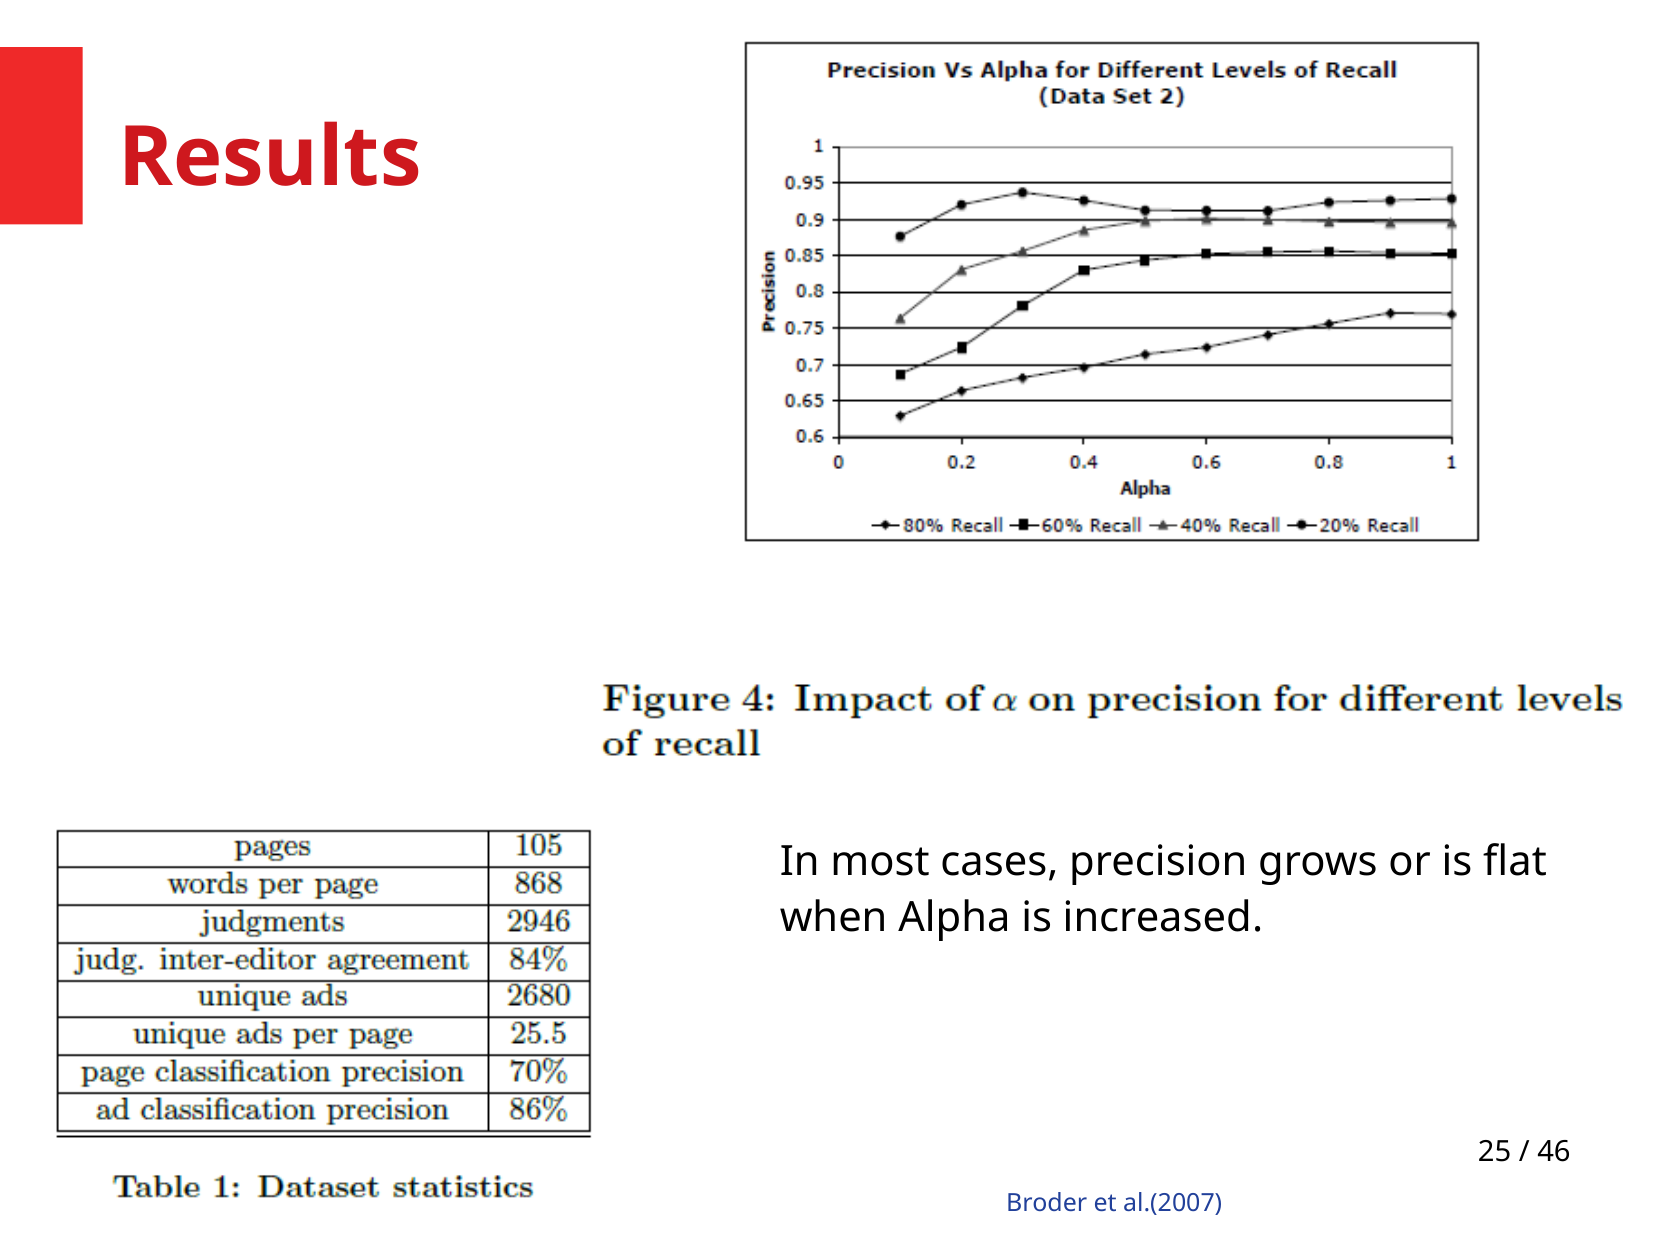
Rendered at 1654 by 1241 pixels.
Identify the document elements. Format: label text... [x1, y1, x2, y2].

text_box In most cases, precision grows or is flat when Alpha is increased. [765, 822, 1606, 1081]
text_box Broder et al.(2007) [991, 1177, 1262, 1222]
title Results [118, 49, 587, 257]
picture [587, 22, 1636, 781]
picture [30, 807, 631, 1231]
